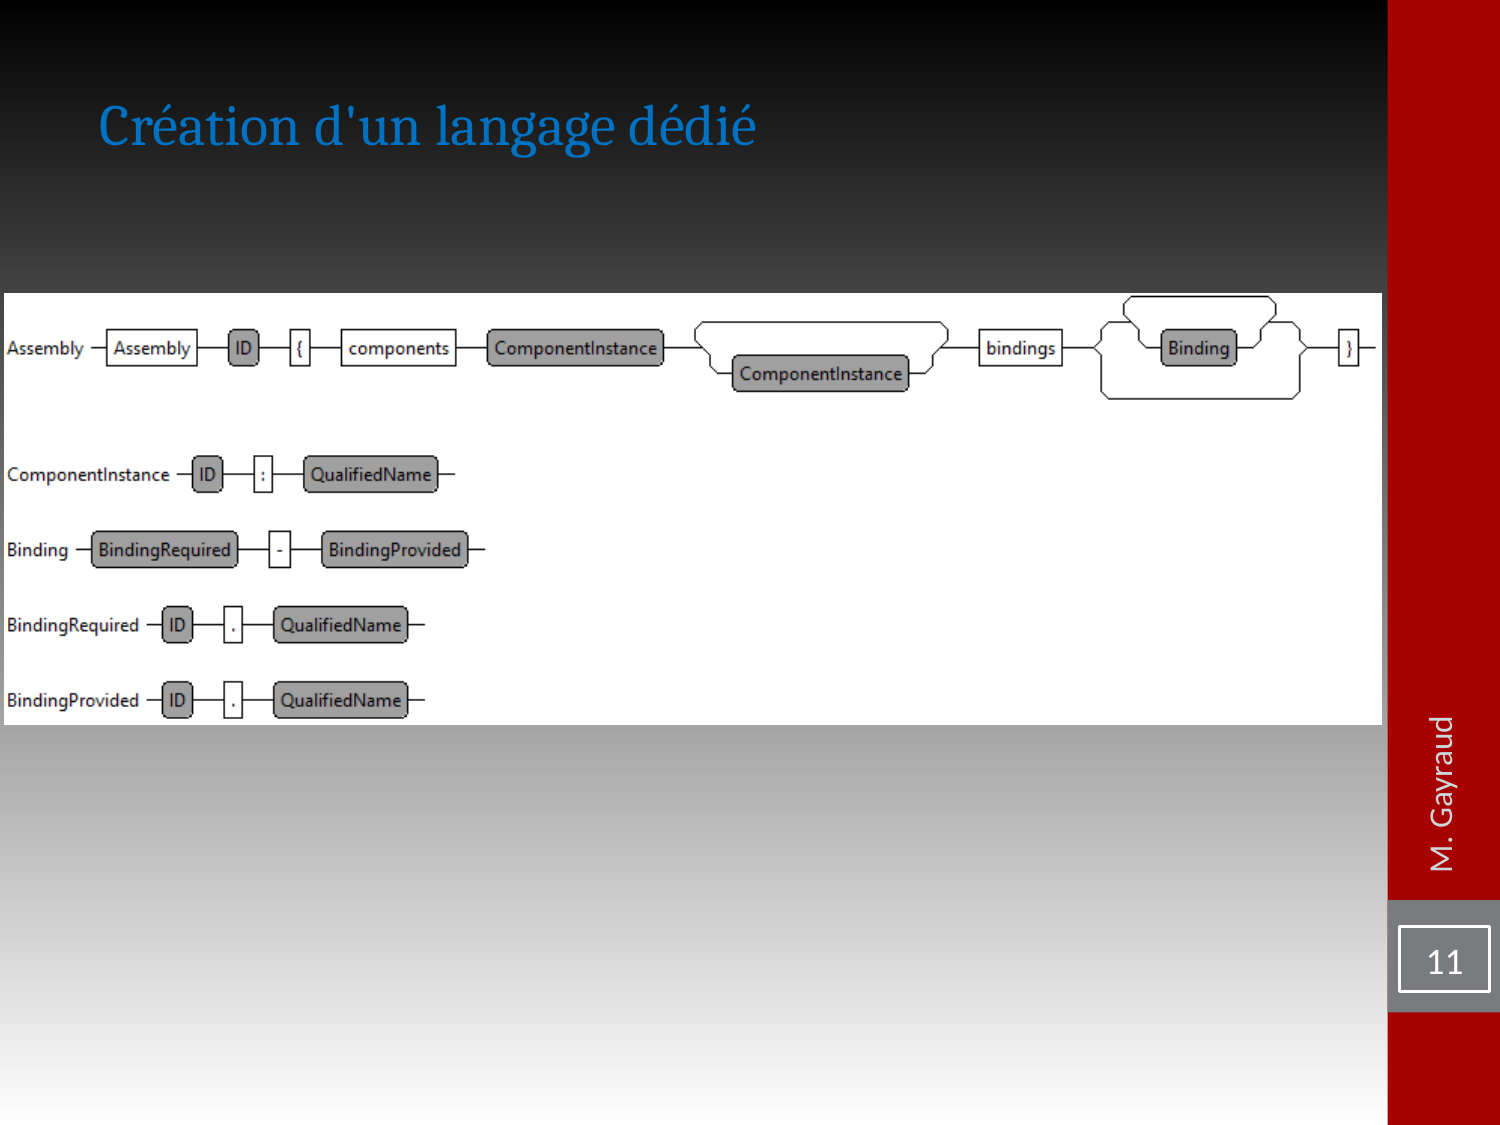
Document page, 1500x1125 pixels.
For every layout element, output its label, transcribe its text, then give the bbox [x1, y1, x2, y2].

title Création d'un langage dédié [68, 39, 1319, 192]
slide_number <numéro> [1399, 926, 1490, 992]
picture [4, 293, 1382, 725]
footer M. Gayraud [1408, 500, 1469, 889]
